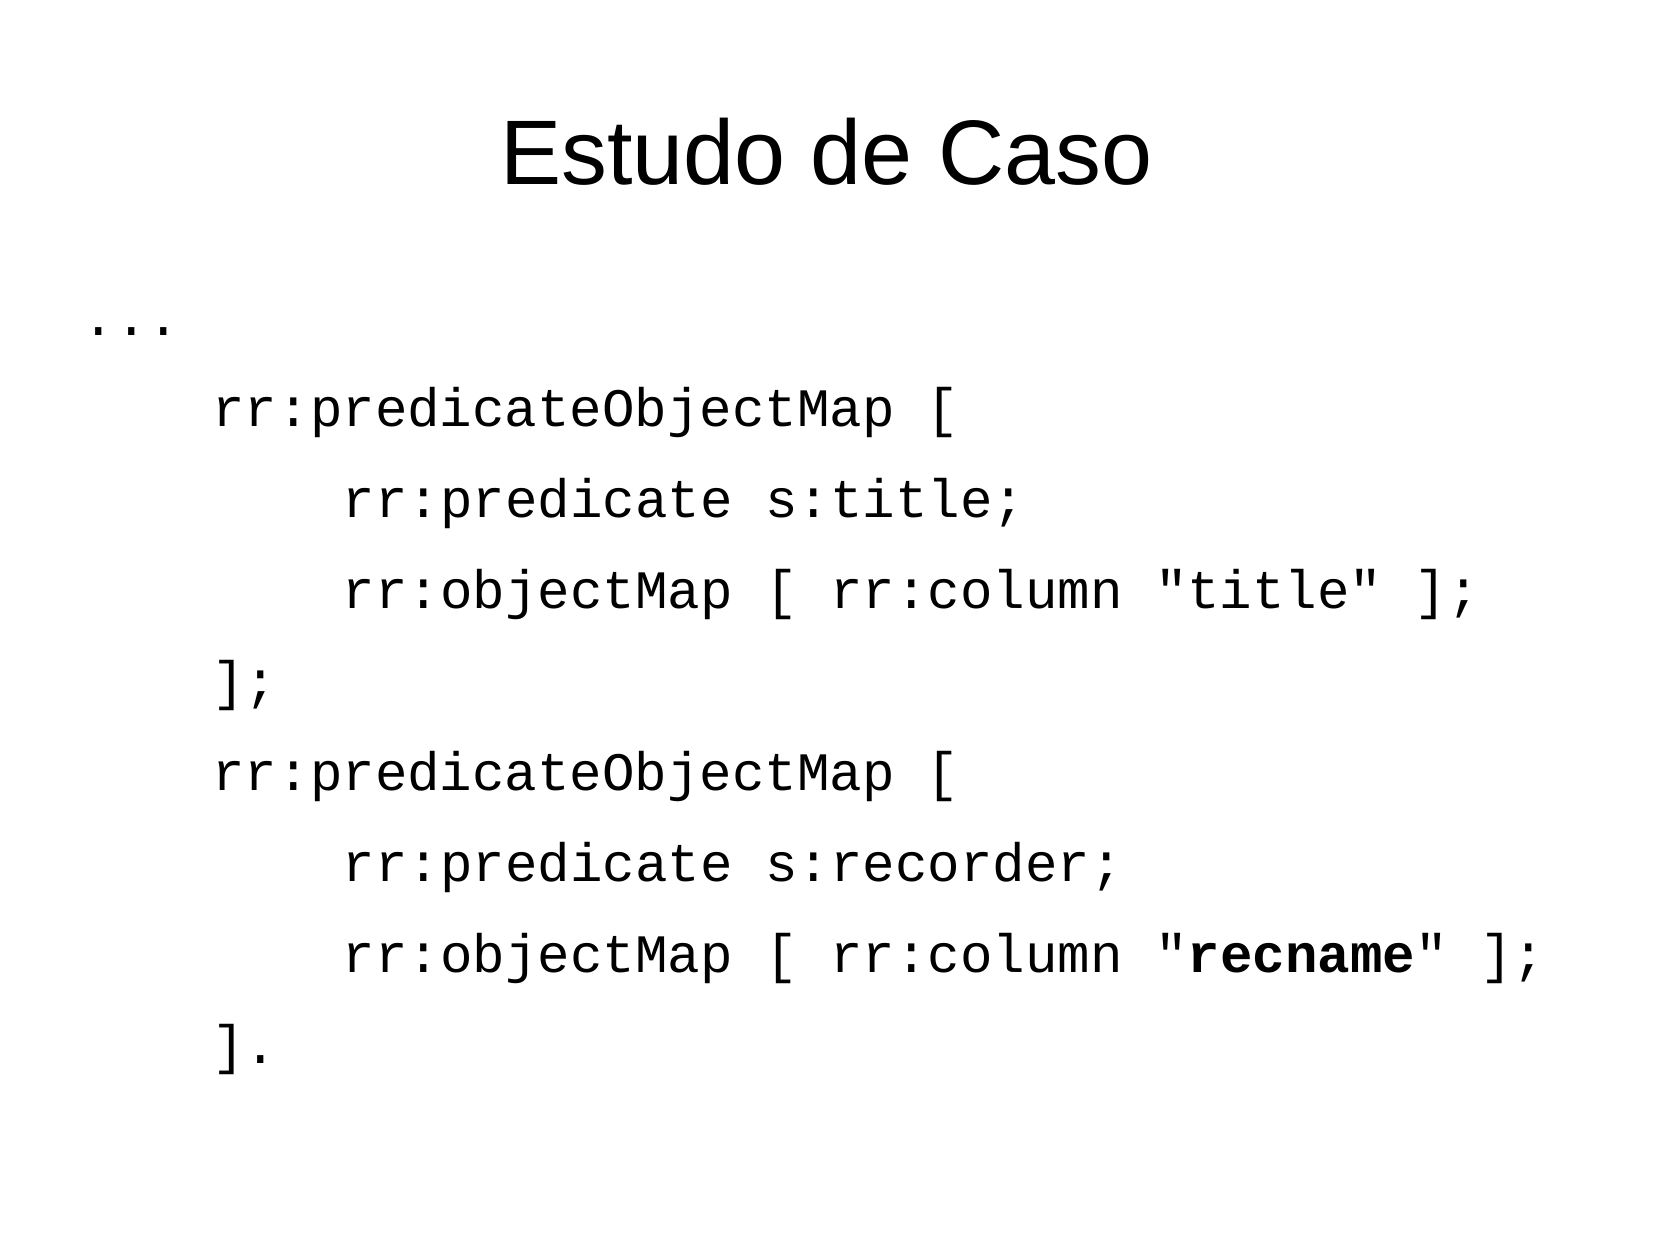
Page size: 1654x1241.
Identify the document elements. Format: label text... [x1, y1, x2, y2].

list ... rr:predicateObjectMap [ rr:predicate s:title; rr:objectMap [ rr:column "title" ]; ]; rr:predicateObjectMap [ rr:predicate s:recorder; rr:objectMap [ rr:column "recname" ]; ]. [82, 290, 1571, 1109]
title Estudo de Caso [82, 49, 1571, 257]
